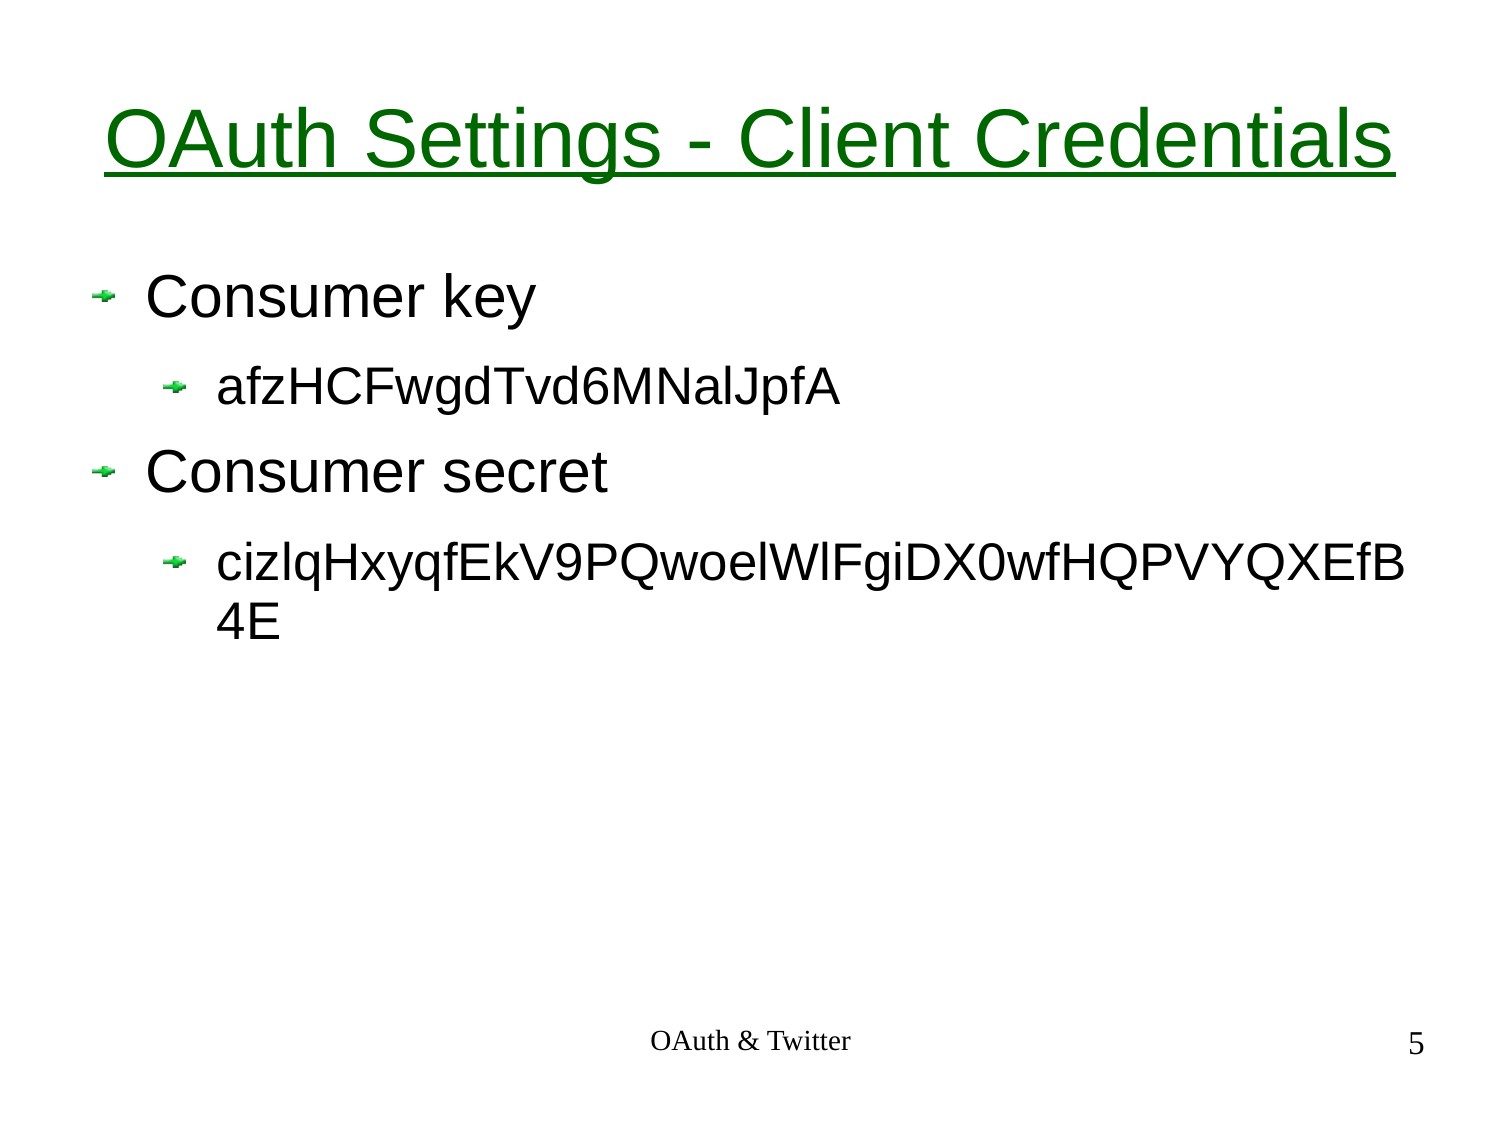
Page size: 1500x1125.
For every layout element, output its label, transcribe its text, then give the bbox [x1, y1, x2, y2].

list Consumer key afzHCFwgdTvd6MNalJpfA Consumer secret cizlqHxyqfEkV9PQwoelWlFgiDX0wfHQPVYQXEfB4E [75, 262, 1425, 1006]
title OAuth Settings - Client Credentials [75, 45, 1425, 233]
